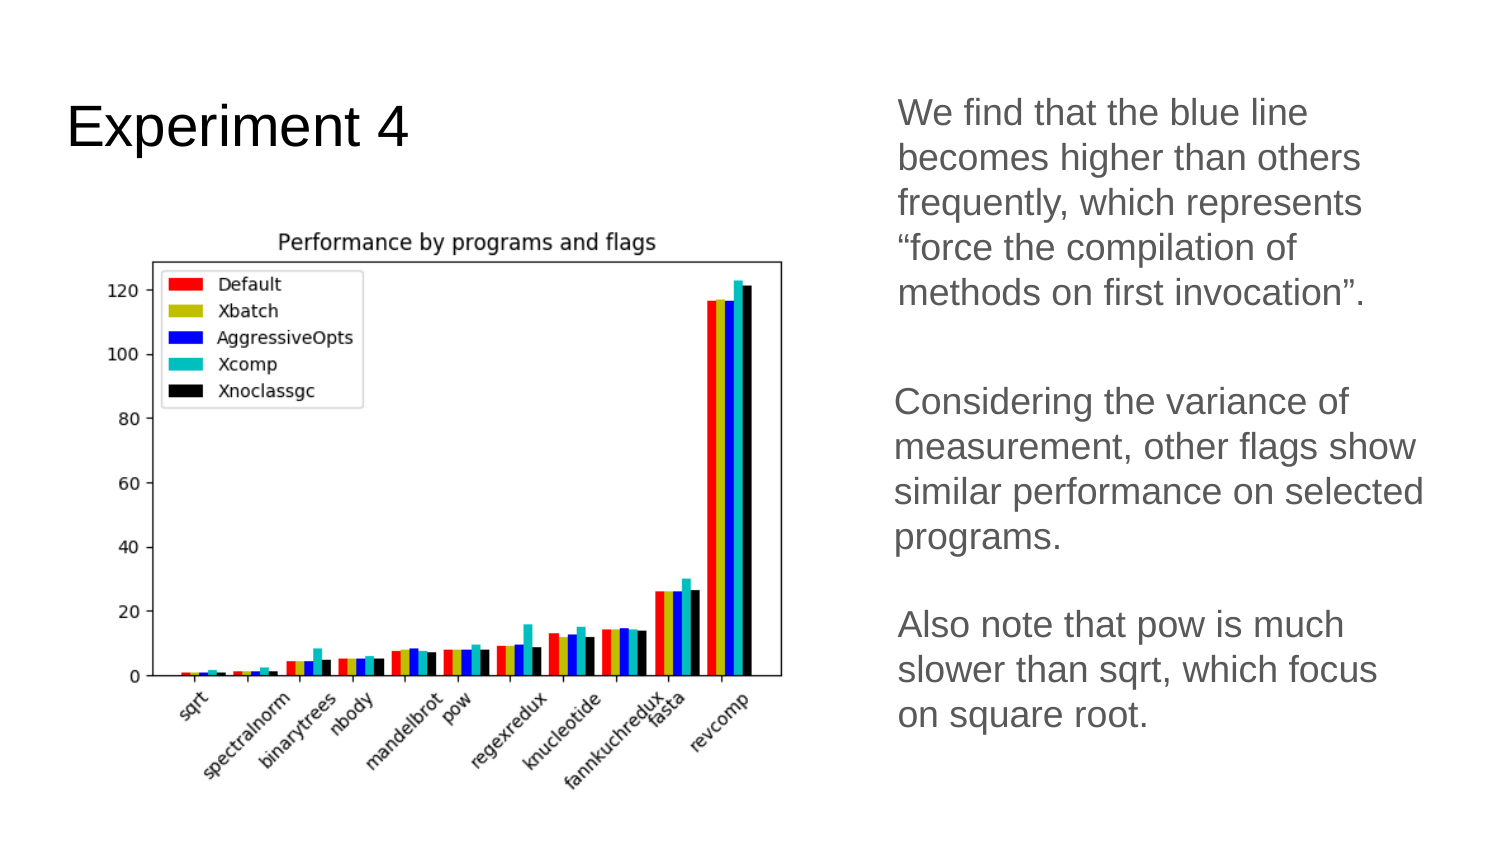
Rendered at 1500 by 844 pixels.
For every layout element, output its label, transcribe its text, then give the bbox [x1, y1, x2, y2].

list We find that the blue line becomes higher than others frequently, which represents “force the compilation of methods on first invocation”. [882, 72, 1446, 339]
picture [51, 188, 862, 797]
title Experiment 4 [51, 72, 882, 167]
text_box Also note that pow is much slower than sqrt, which focus on square root. [882, 584, 1435, 805]
text_box Considering the variance of measurement, other flags show similar performance on selected programs. [878, 361, 1449, 562]
